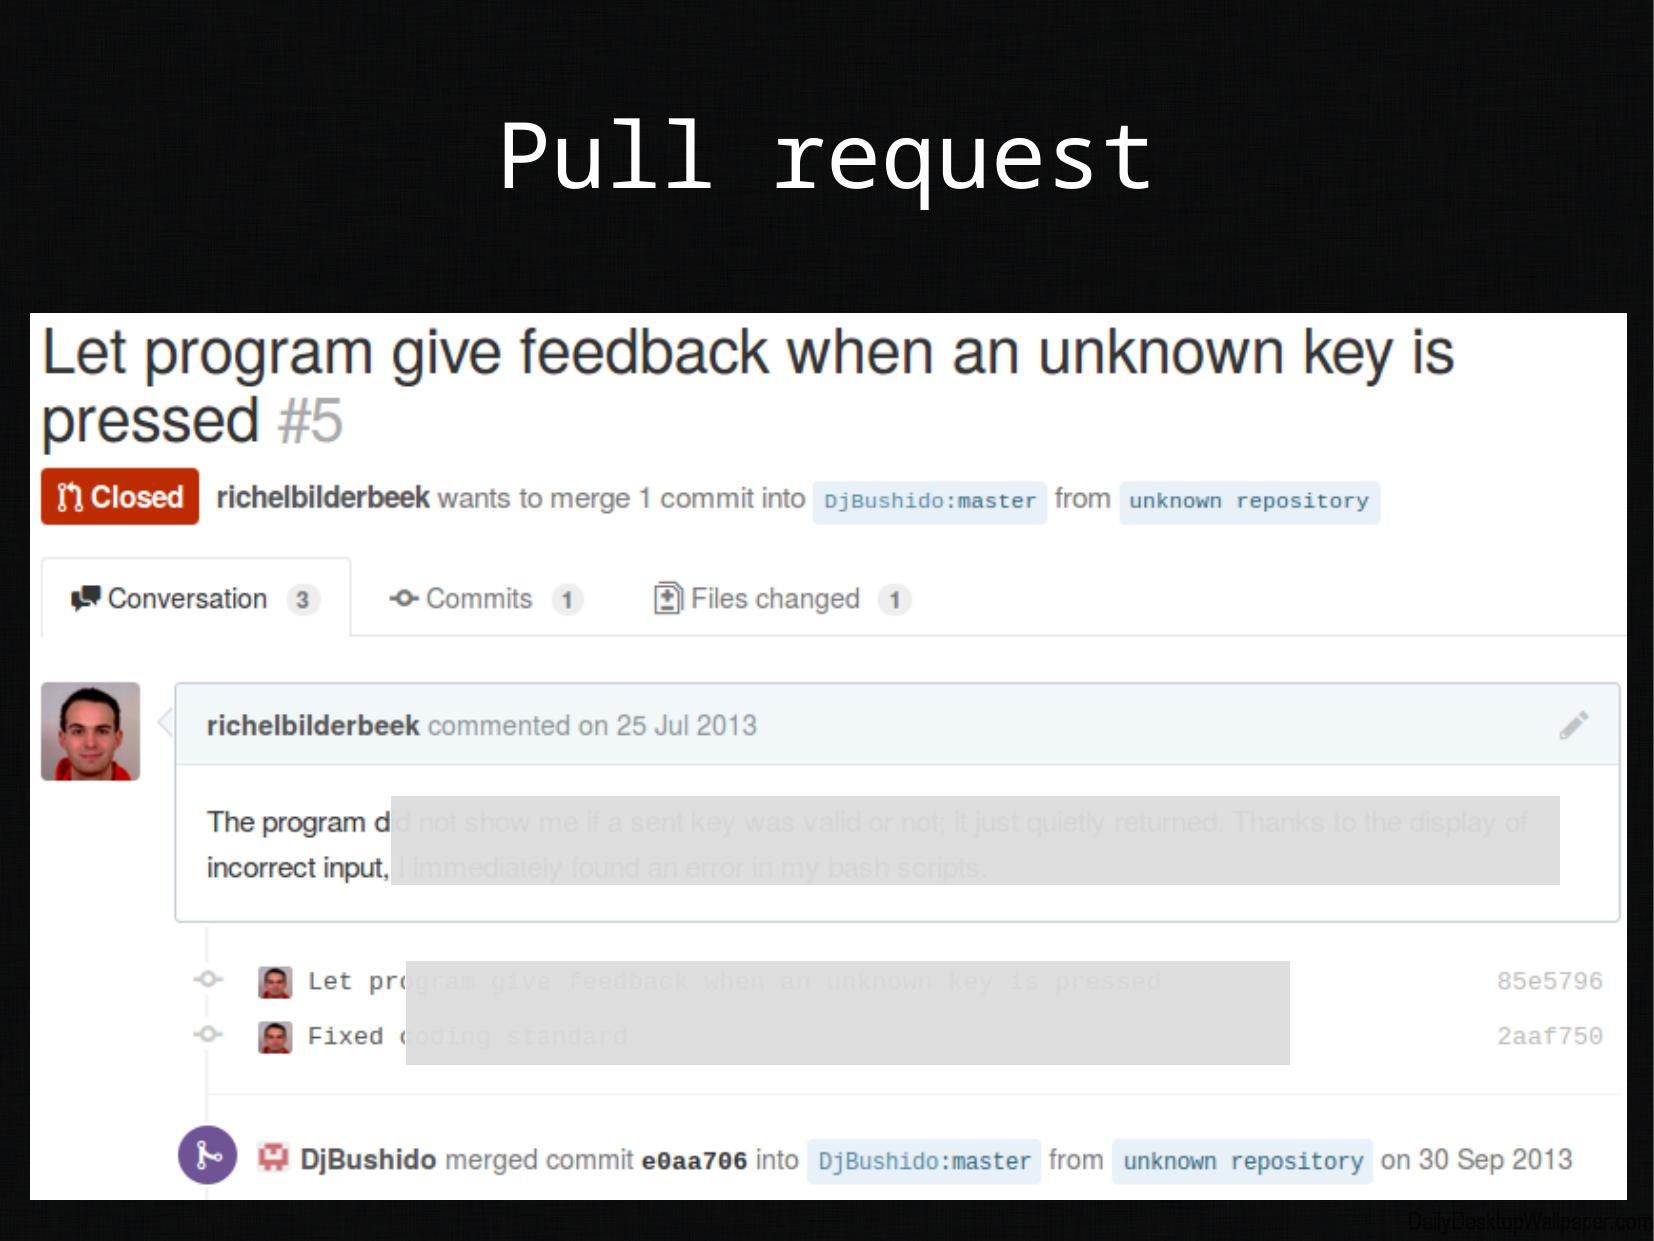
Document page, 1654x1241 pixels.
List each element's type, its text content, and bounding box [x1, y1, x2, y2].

title Pull request [82, 49, 1571, 257]
text_box [390, 795, 1561, 886]
text_box [405, 960, 1291, 1066]
picture [0, 0, 1654, 1241]
